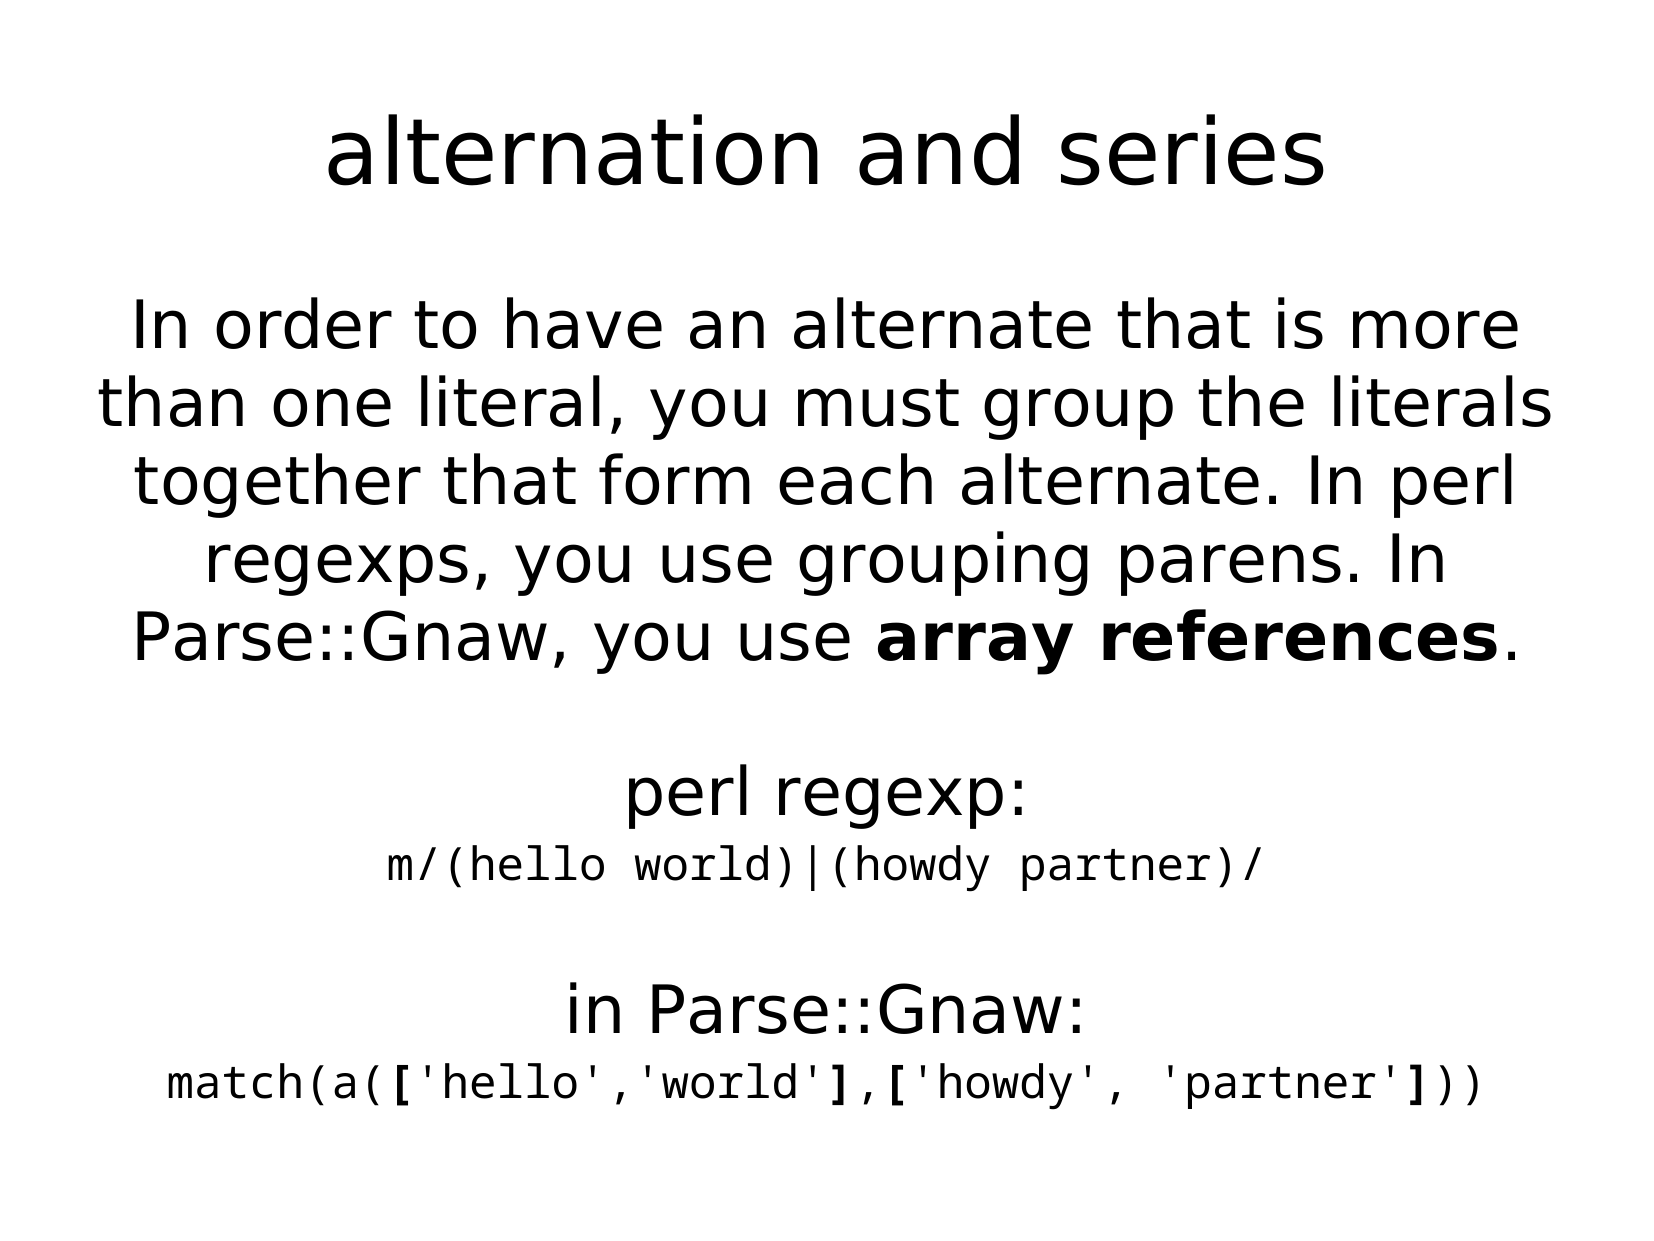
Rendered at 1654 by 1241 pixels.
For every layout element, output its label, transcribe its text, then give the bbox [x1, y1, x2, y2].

title alternation and series [82, 49, 1571, 257]
subtitle In order to have an alternate that is more than one literal, you must group the literals together that form each alternate. In perl regexps, you use grouping parens. In Parse::Gnaw, you use array references. perl regexp: m/(hello world)|(howdy partner)/ in Parse::Gnaw: match(a(['hello','world'],['howdy', 'partner'])) [82, 290, 1571, 1109]
